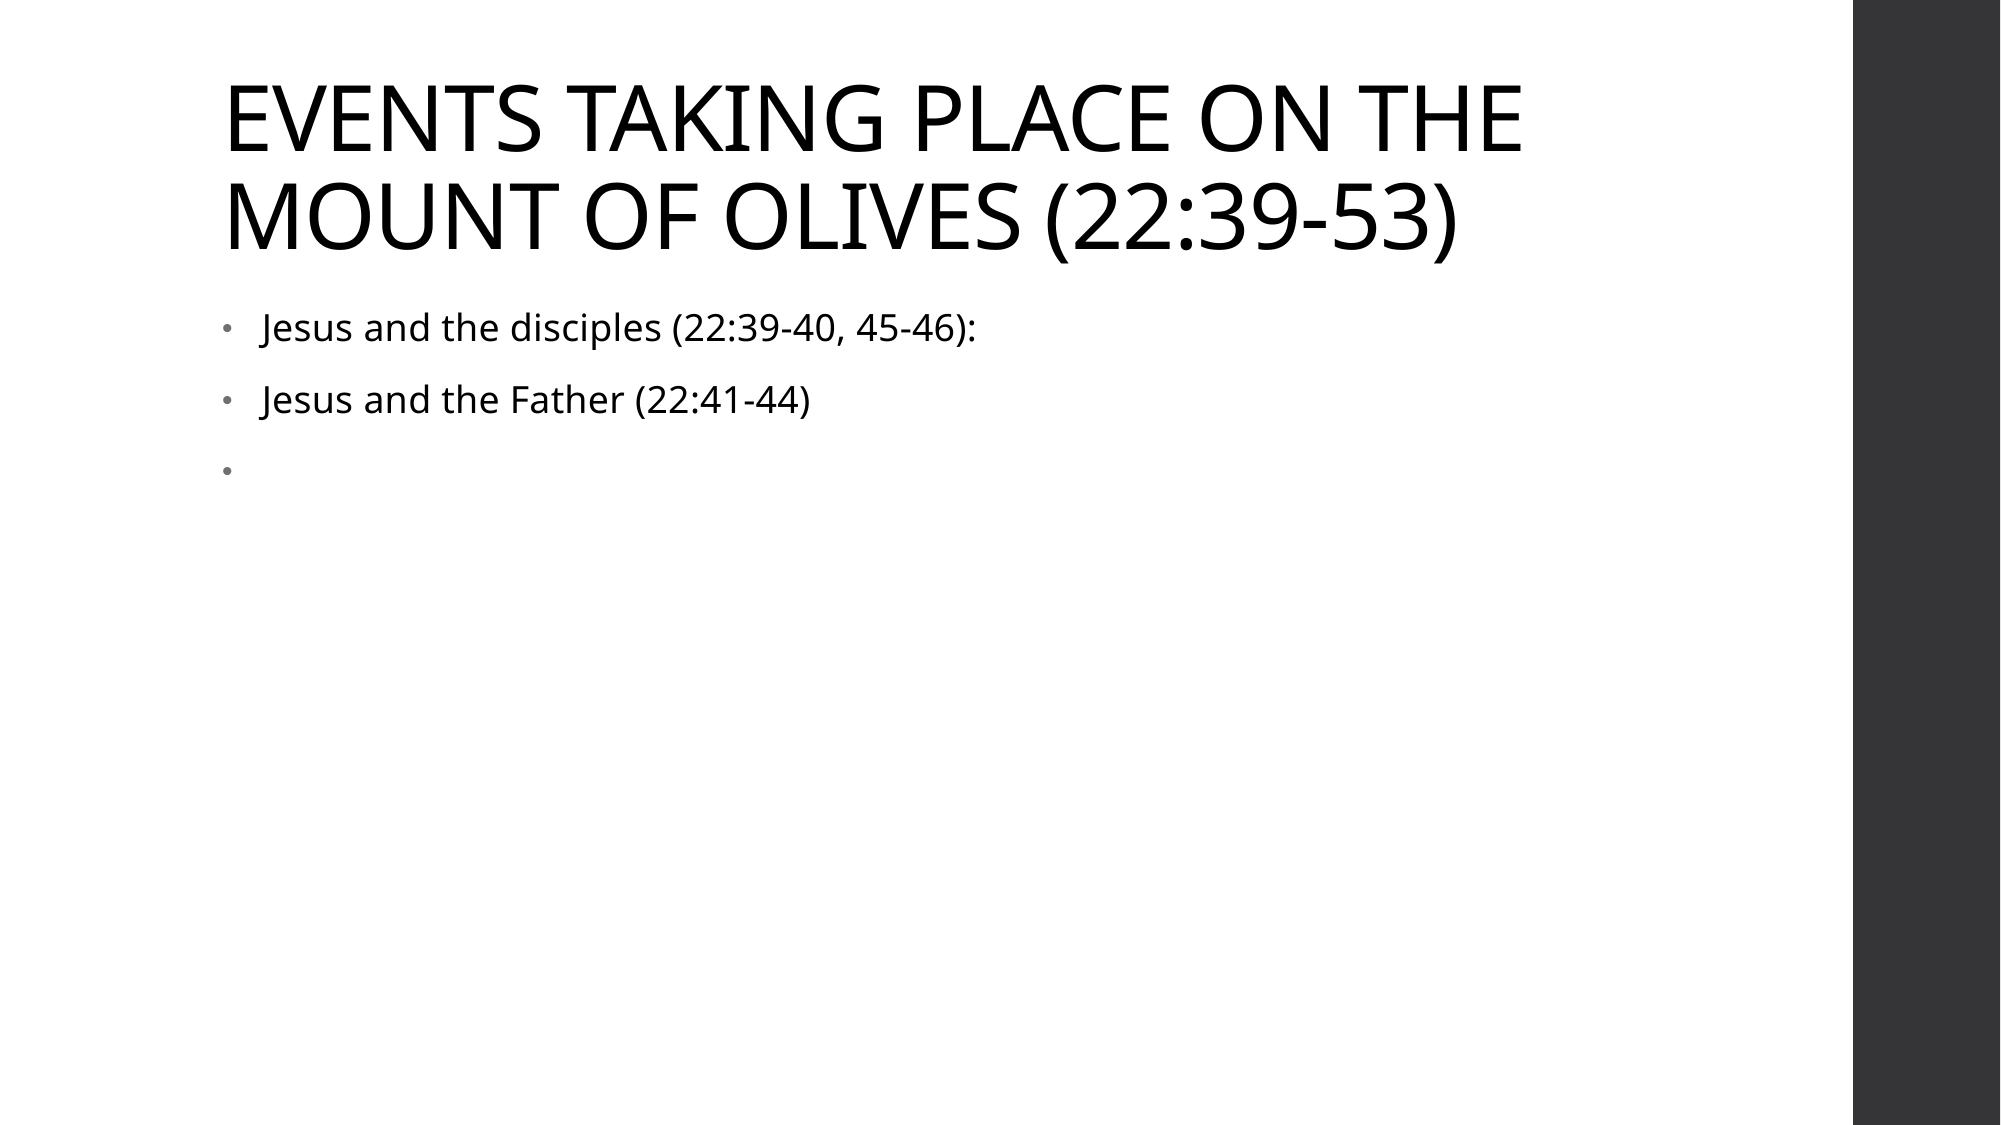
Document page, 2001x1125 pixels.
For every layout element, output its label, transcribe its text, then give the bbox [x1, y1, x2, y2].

list Jesus and the disciples (22:39-40, 45-46): Jesus and the Father (22:41-44) [206, 299, 1617, 1014]
title EVENTS TAKING PLACE ON THE MOUNT OF OLIVES (22:39-53) [206, 60, 1797, 278]
